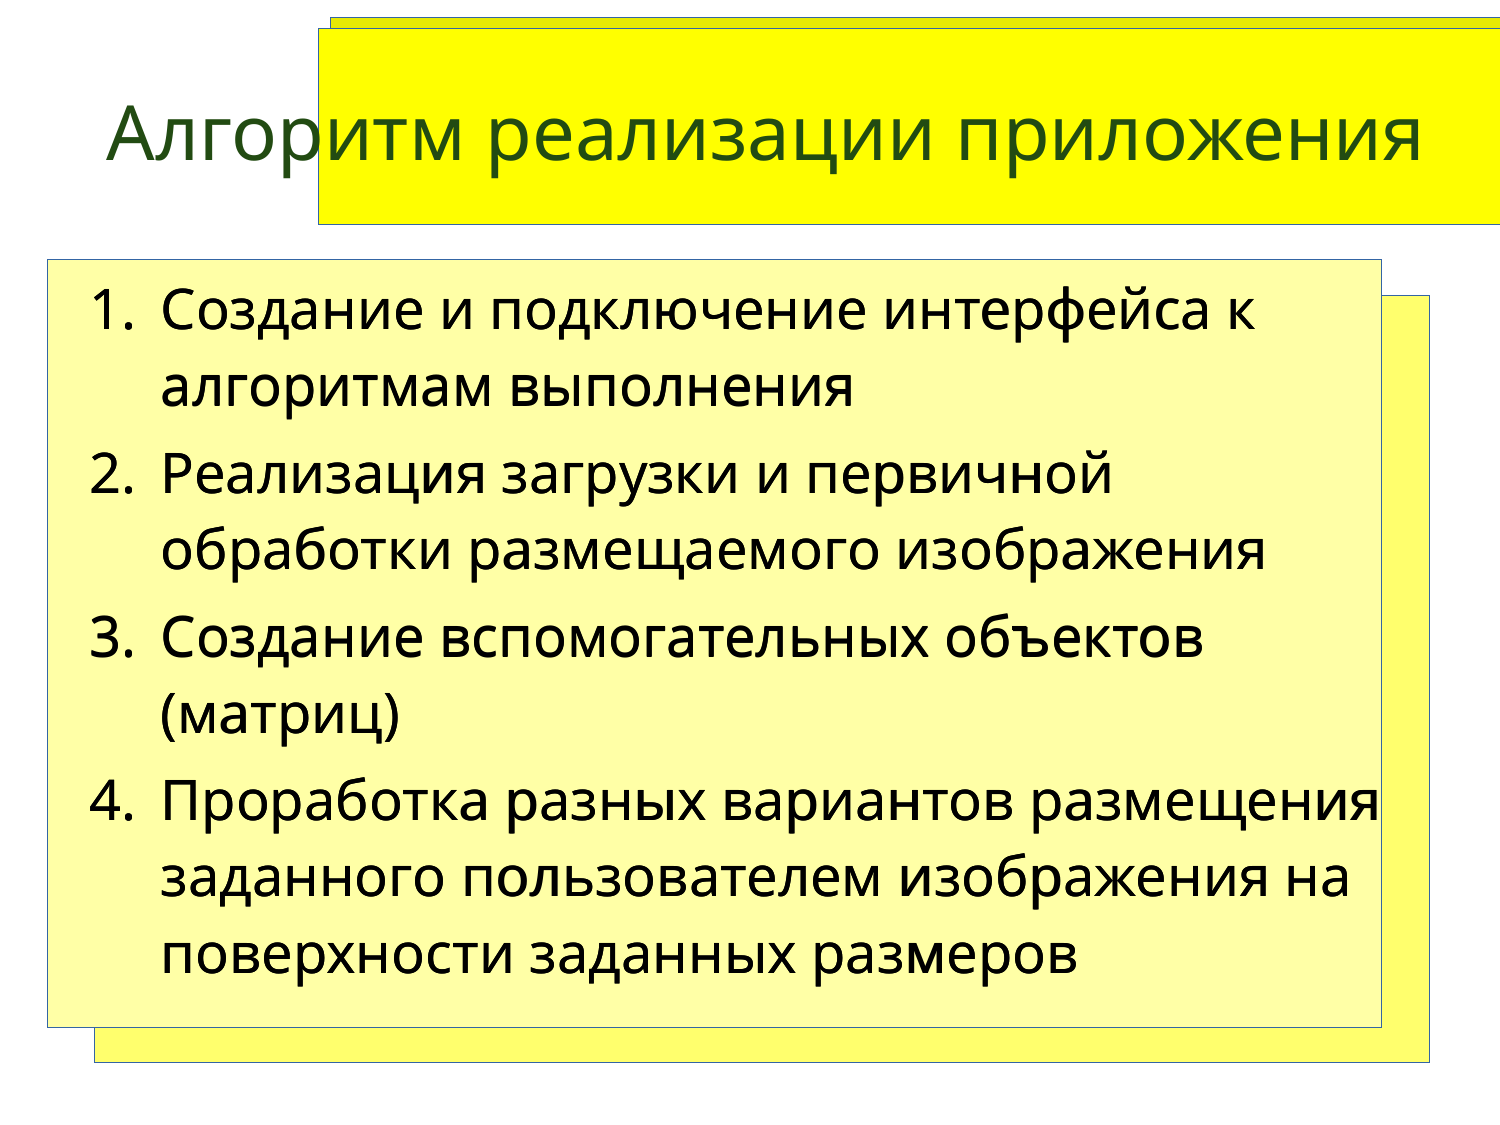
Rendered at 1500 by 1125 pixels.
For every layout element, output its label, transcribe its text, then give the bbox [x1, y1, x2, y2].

text_box [318, 17, 1500, 225]
text_box Создание и подключение интерфейса к алгоритмам выполнения Реализация загрузки и первичной обработки размещаемого изображения Создание вспомогательных объектов (матриц) Проработка разных вариантов размещения заданного пользователем изображения на поверхности заданных размеров [75, 262, 1425, 1005]
text_box [47, 259, 1430, 1063]
text_box Алгоритм реализации приложения [91, 36, 1441, 225]
